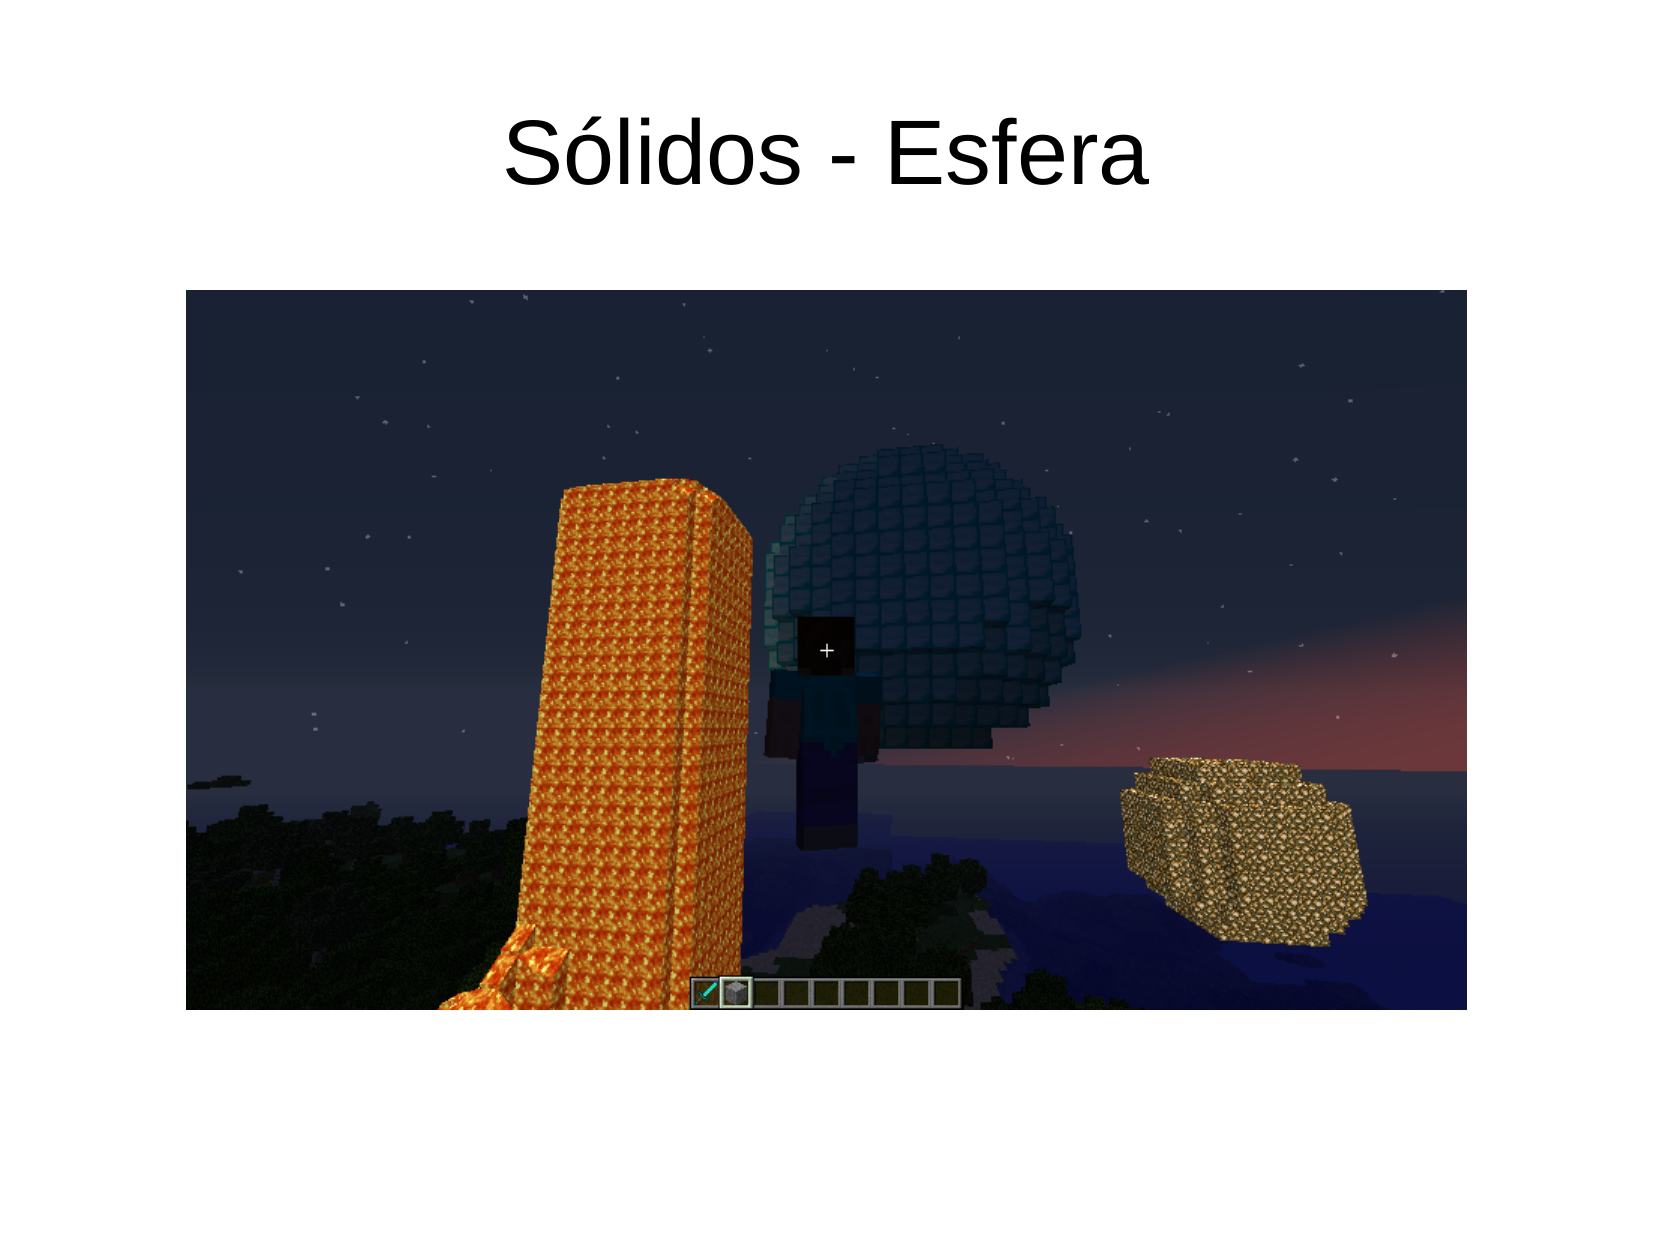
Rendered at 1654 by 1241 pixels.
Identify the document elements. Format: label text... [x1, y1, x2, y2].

picture [186, 290, 1467, 1010]
title Sólidos - Esfera [82, 49, 1571, 257]
